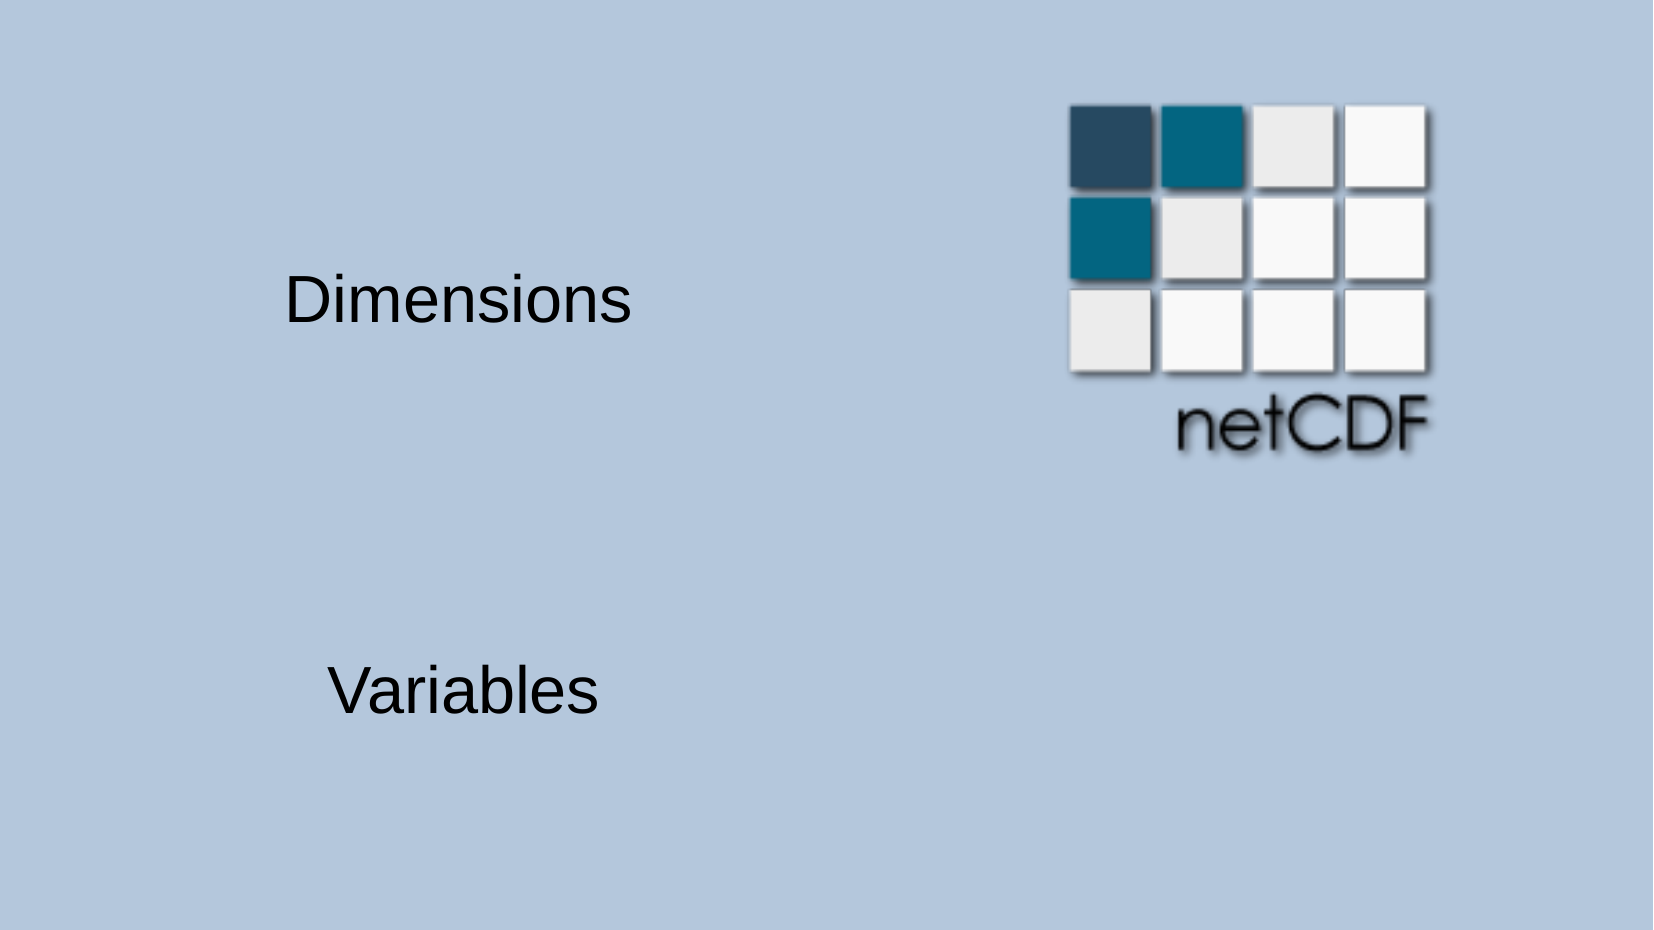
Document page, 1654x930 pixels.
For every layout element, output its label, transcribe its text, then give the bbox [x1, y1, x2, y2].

text_box Dimensions [270, 255, 648, 345]
picture [1041, 74, 1456, 490]
text_box Variables [312, 645, 616, 736]
